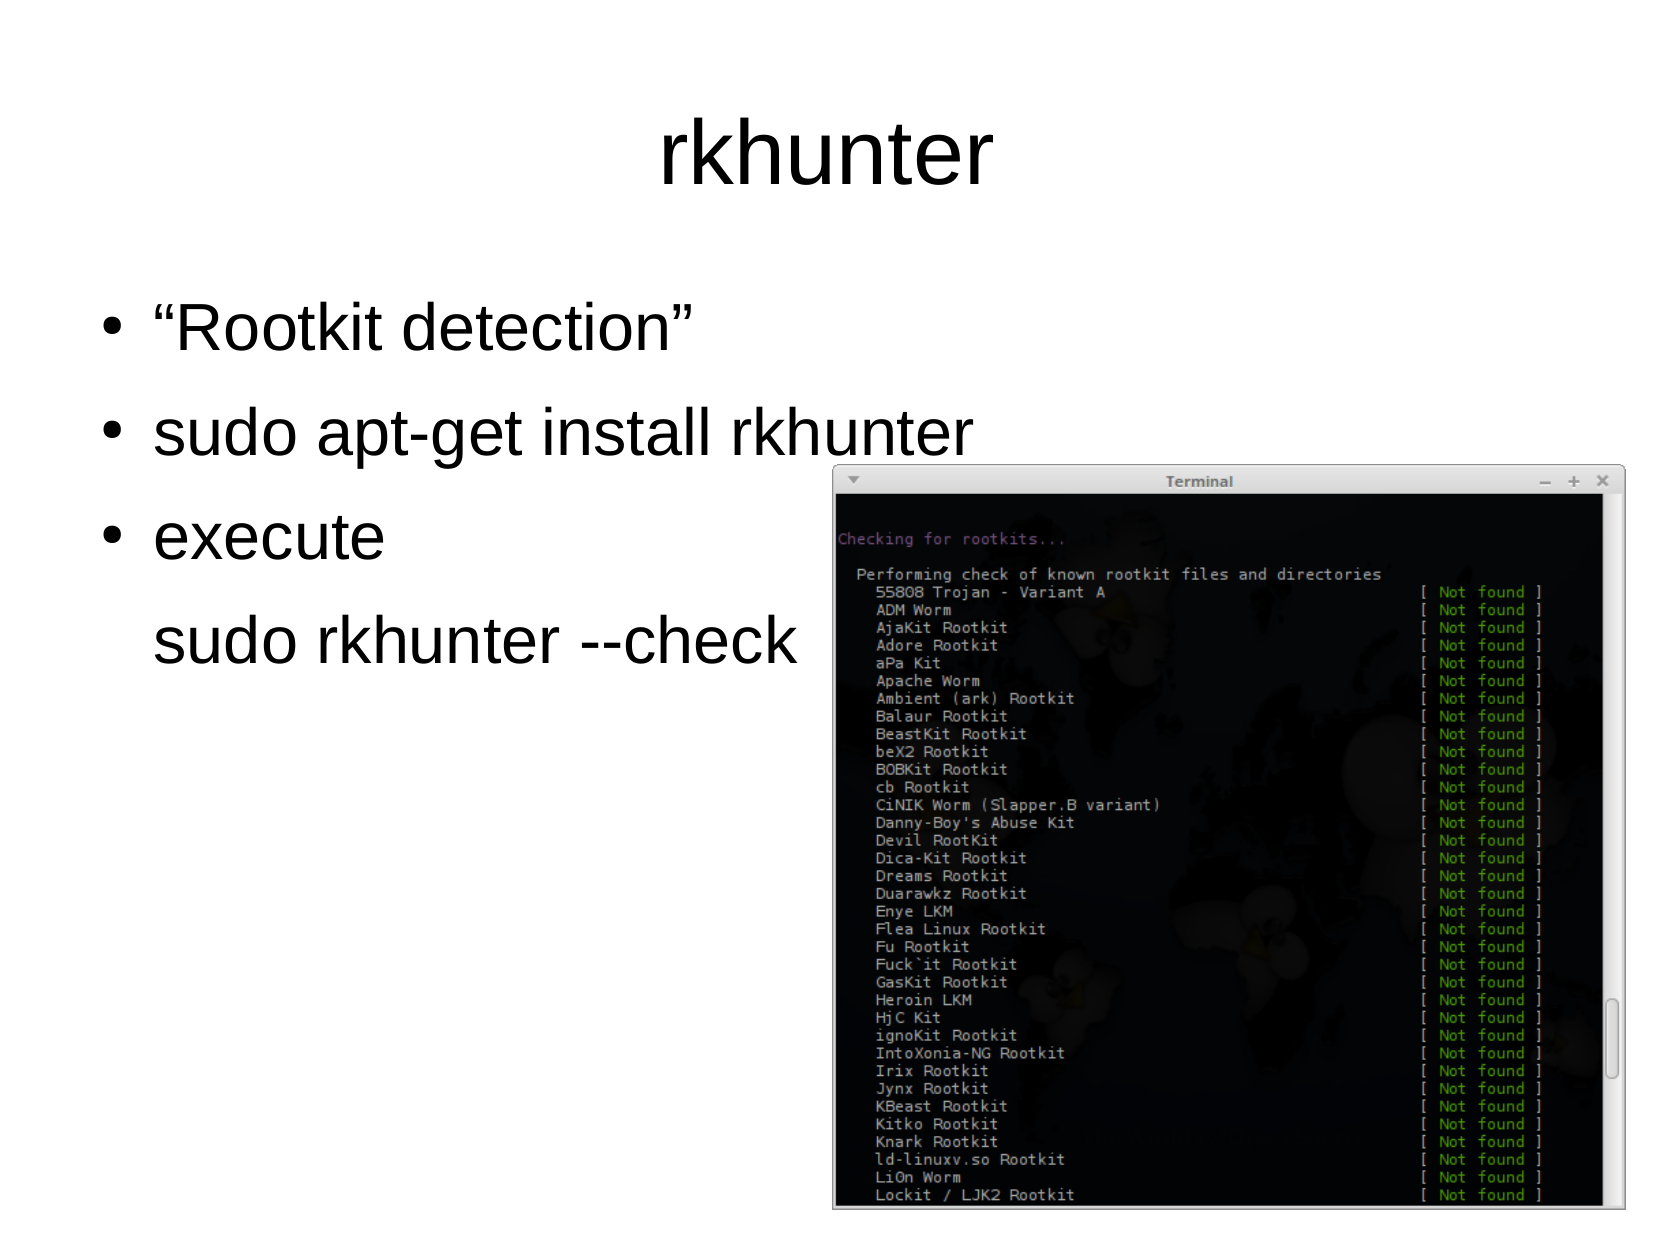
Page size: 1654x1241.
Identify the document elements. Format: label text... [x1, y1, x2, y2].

picture [832, 464, 1626, 1210]
list “Rootkit detection” sudo apt-get install rkhunter execute sudo rkhunter --check [82, 290, 1571, 1010]
title rkhunter [82, 49, 1571, 257]
